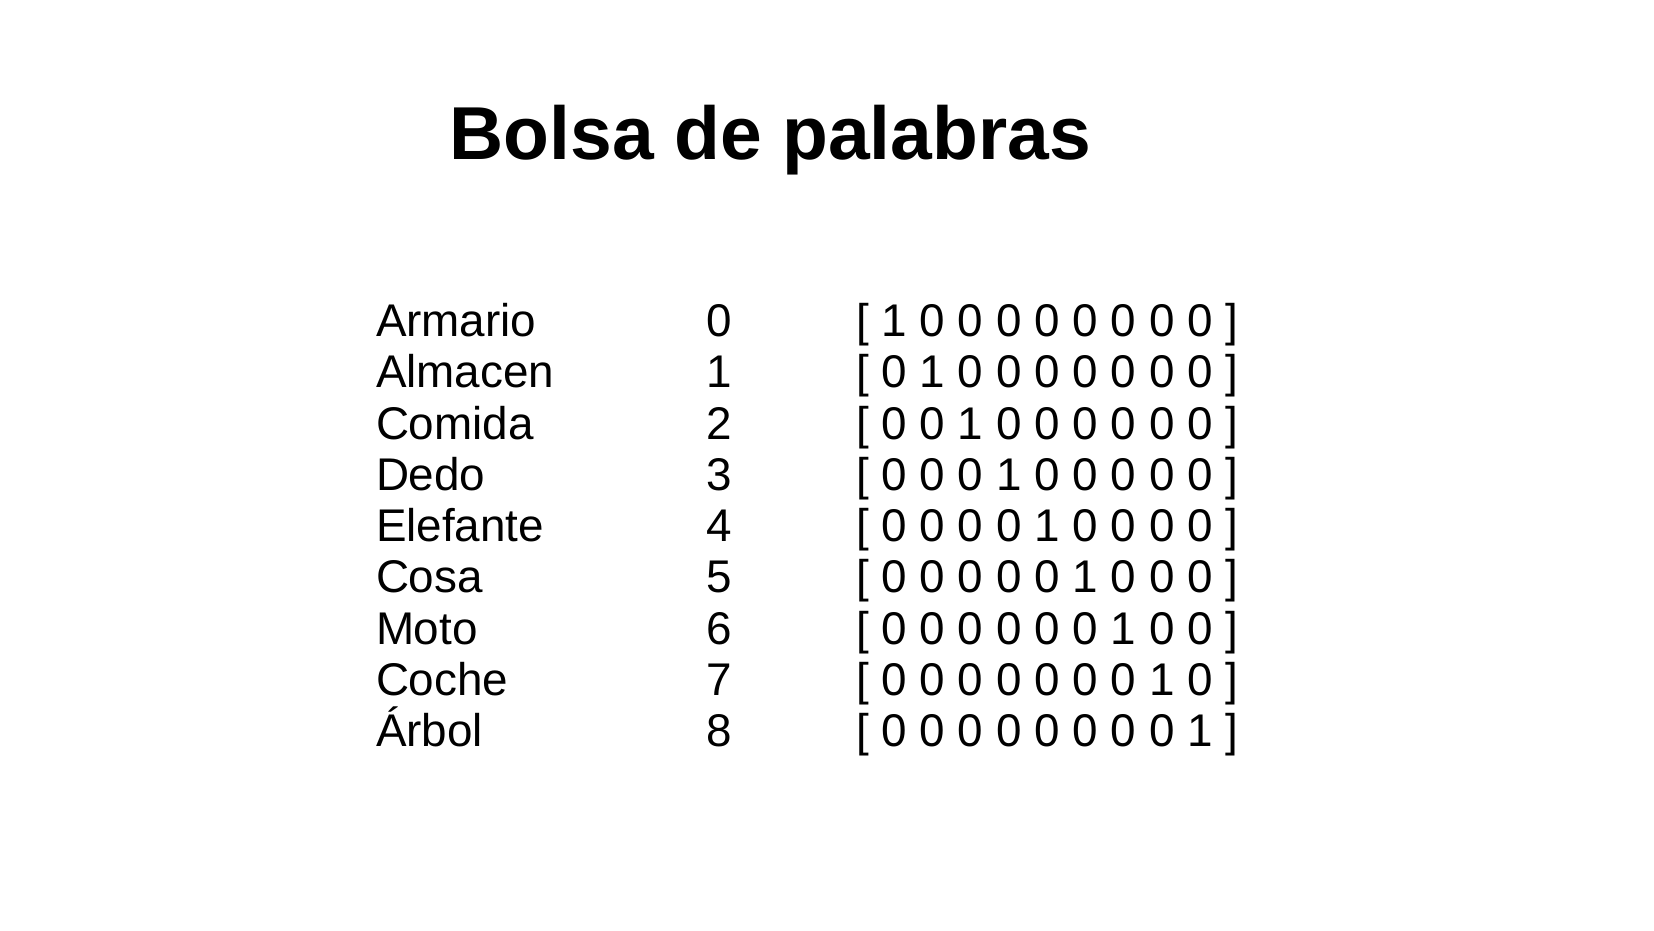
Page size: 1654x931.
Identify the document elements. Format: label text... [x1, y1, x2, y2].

text_box 0 1 2 3 4 5 6 7 8 [691, 287, 797, 813]
text_box Armario Almacen Comida Dedo Elefante Cosa Moto Coche Árbol [361, 287, 647, 832]
text_box Bolsa de palabras [435, 84, 1337, 241]
text_box [ 1 0 0 0 0 0 0 0 0 ] [ 0 1 0 0 0 0 0 0 0 ] [ 0 0 1 0 0 0 0 0 0 ] [ 0 0 0 1 0 0 0 0 0 ] [ 0 0 0 0 1 0 0 0 0 ] [ 0 0 0 0 0 1 0 0 0 ] [ 0 0 0 0 0 0 1 0 0 ] [ 0 0 0 0 0 0 0 1 0 ] [ 0 0 0 0 0 0 0 0 1 ] [841, 287, 1277, 813]
